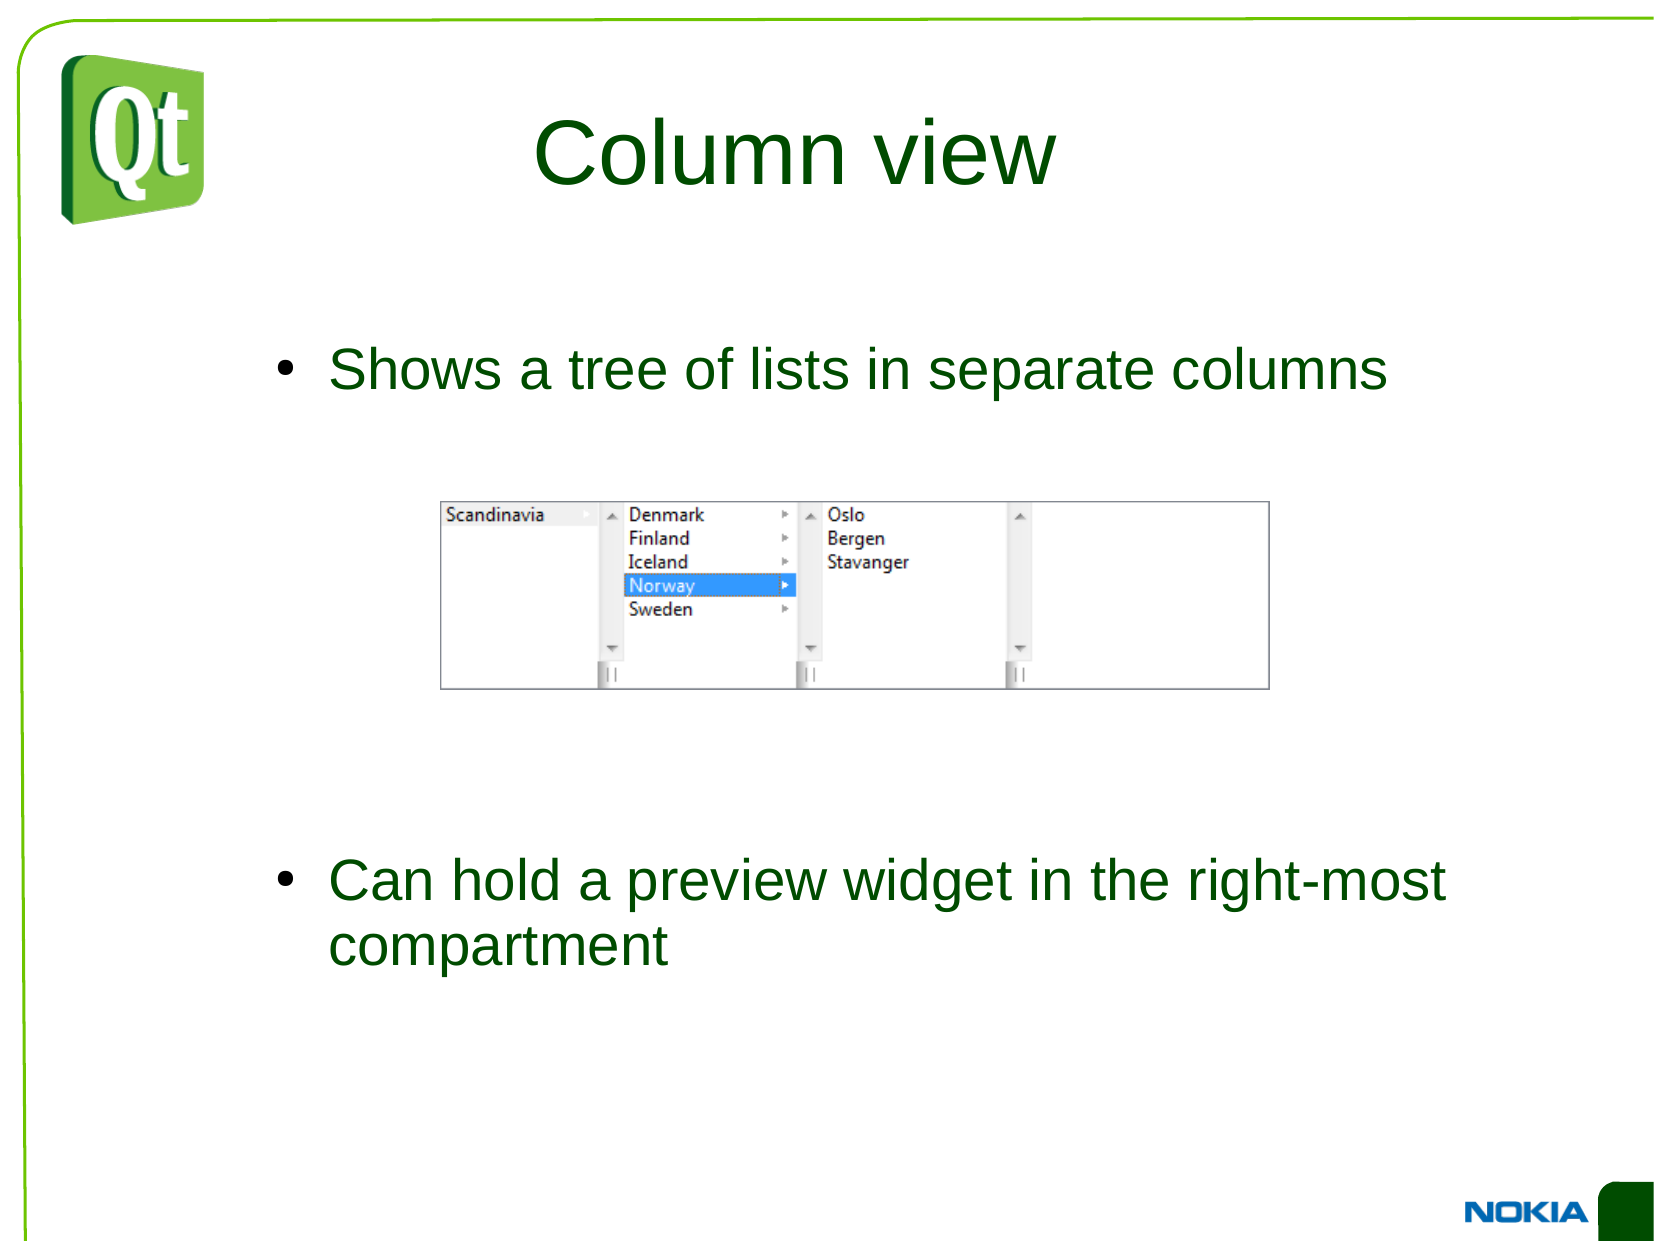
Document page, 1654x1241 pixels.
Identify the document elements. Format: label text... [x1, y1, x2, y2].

picture [1465, 1201, 1589, 1223]
list Shows a tree of lists in separate columns Can hold a preview widget in the right-most compartment [257, 336, 1577, 1085]
picture [440, 501, 1270, 690]
title Column view [257, 56, 1333, 250]
picture [61, 55, 204, 225]
